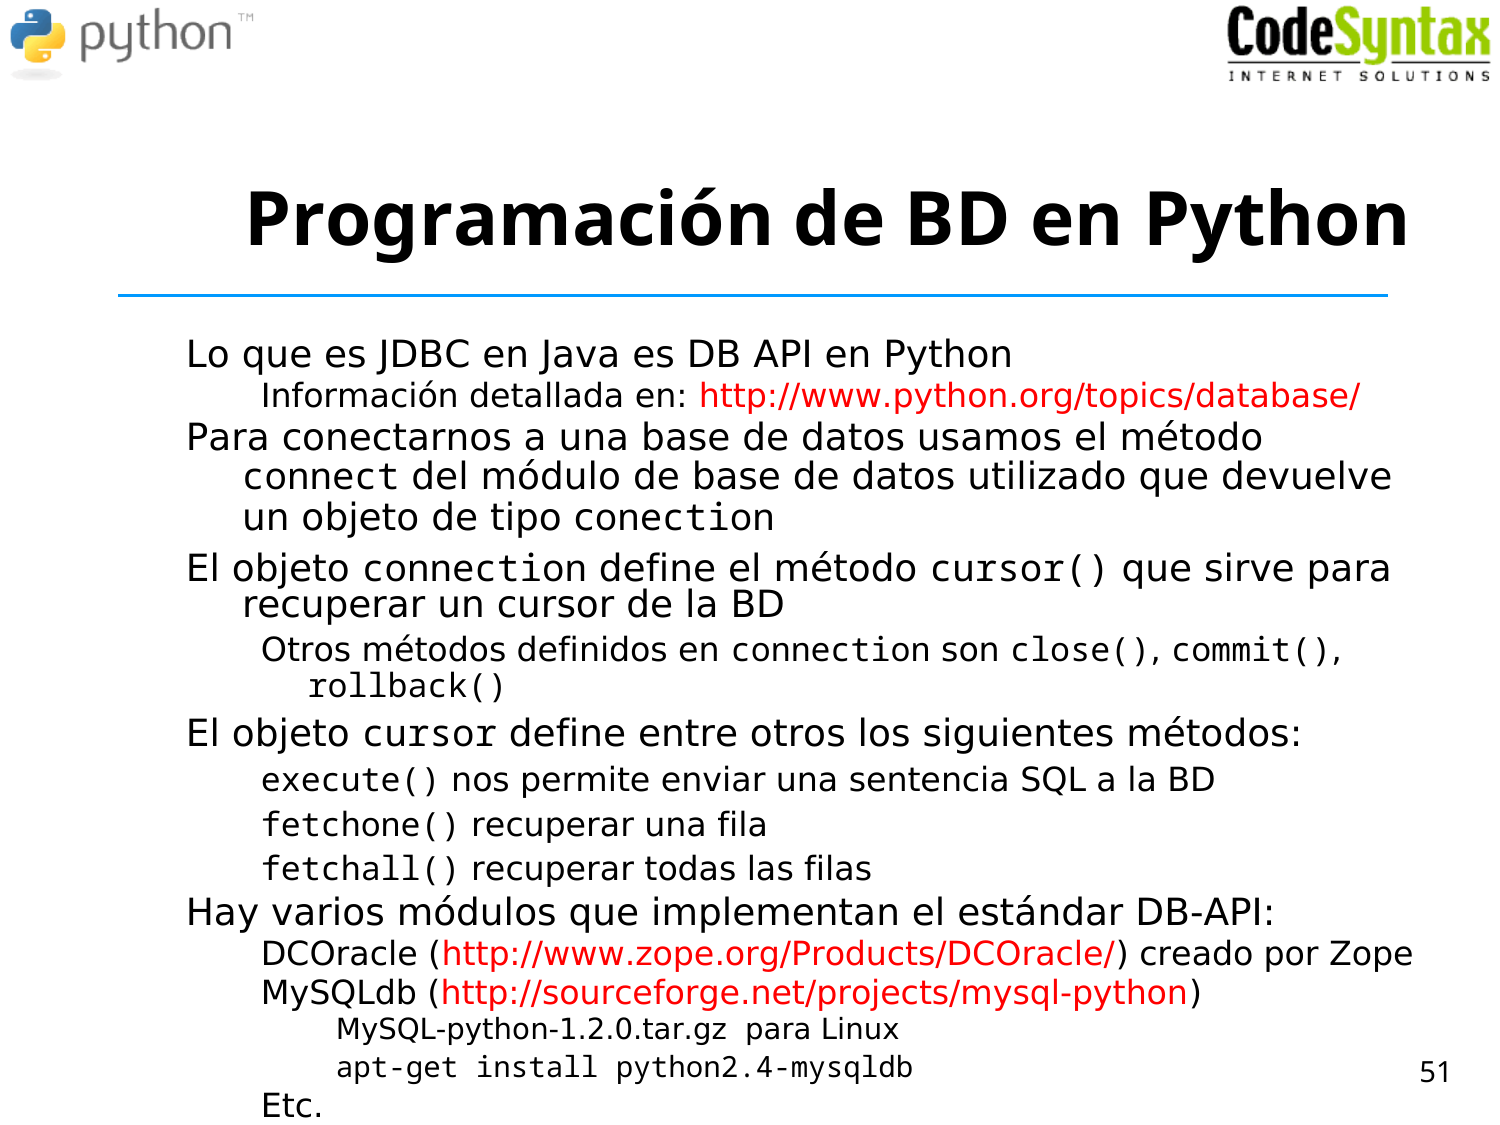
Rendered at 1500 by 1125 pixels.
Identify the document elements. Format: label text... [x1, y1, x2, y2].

list Lo que es JDBC en Java es DB API en Python Información detallada en: http://www.python.org/topics/database/ Para conectarnos a una base de datos usamos el método connect del módulo de base de datos utilizado que devuelve un objeto de tipo conection El objeto connection define el método cursor() que sirve para recuperar un cursor de la BD Otros métodos definidos en connection son close(), commit(), rollback() El objeto cursor define entre otros los siguientes métodos: execute() nos permite enviar una sentencia SQL a la BD fetchone() recuperar una fila fetchall() recuperar todas las filas Hay varios módulos que implementan el estándar DB-API: DCOracle (http://www.zope.org/Products/DCOracle/) creado por Zope MySQLdb (http://sourceforge.net/projects/mysql-python) MySQL-python-1.2.0.tar.gz para Linux apt-get install python2.4-mysqldb Etc. [171, 331, 1447, 1125]
picture [1226, 5, 1500, 83]
picture [0, 0, 286, 92]
title Programación de BD en Python [188, 35, 1468, 276]
